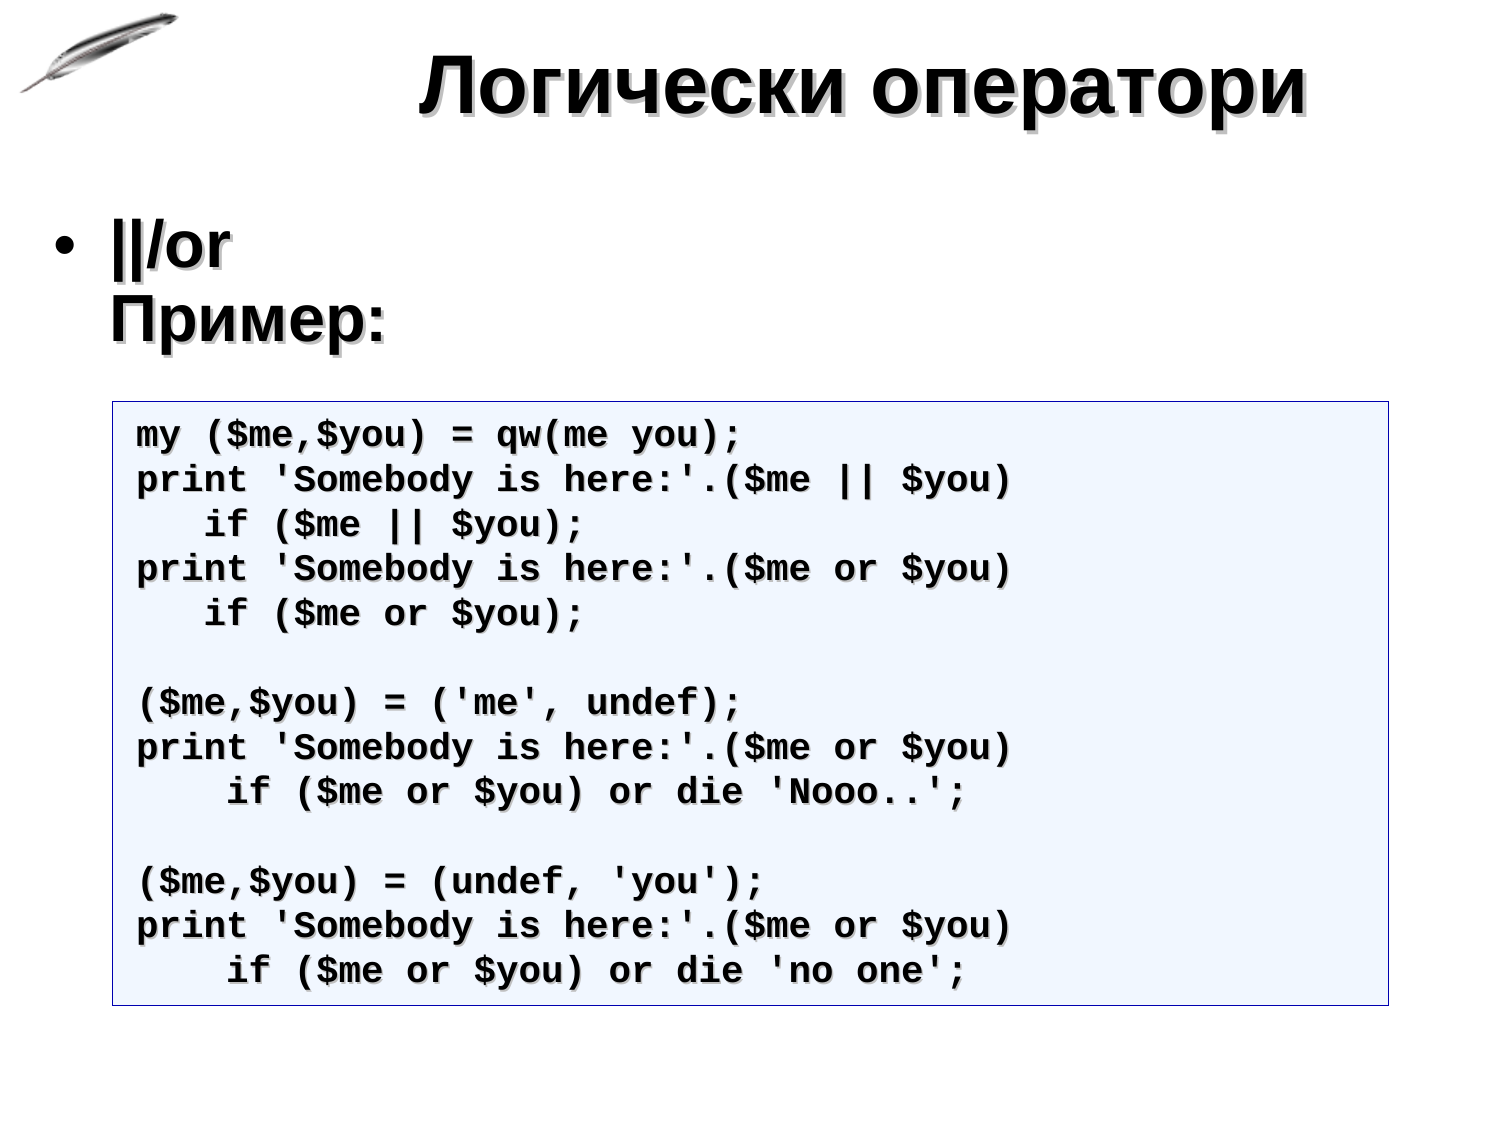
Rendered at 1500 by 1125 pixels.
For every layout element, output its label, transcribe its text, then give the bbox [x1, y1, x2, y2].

title Логически оператори [419, 0, 1459, 179]
list ||/or Пример: [53, 207, 1447, 1084]
picture [16, 11, 184, 95]
text_box my ($me,$you) = qw(me you); print 'Somebody is here:'.($me || $you) if ($me || $you); print 'Somebody is here:'.($me or $you) if ($me or $you); ($me,$you) = ('me', undef); print 'Somebody is here:'.($me or $you) if ($me or $you) or die 'Nooo..'; ($me,$you) = (undef, 'you'); print 'Somebody is here:'.($me or $you) if ($me or $you) or die 'no one'; [112, 401, 1389, 1006]
